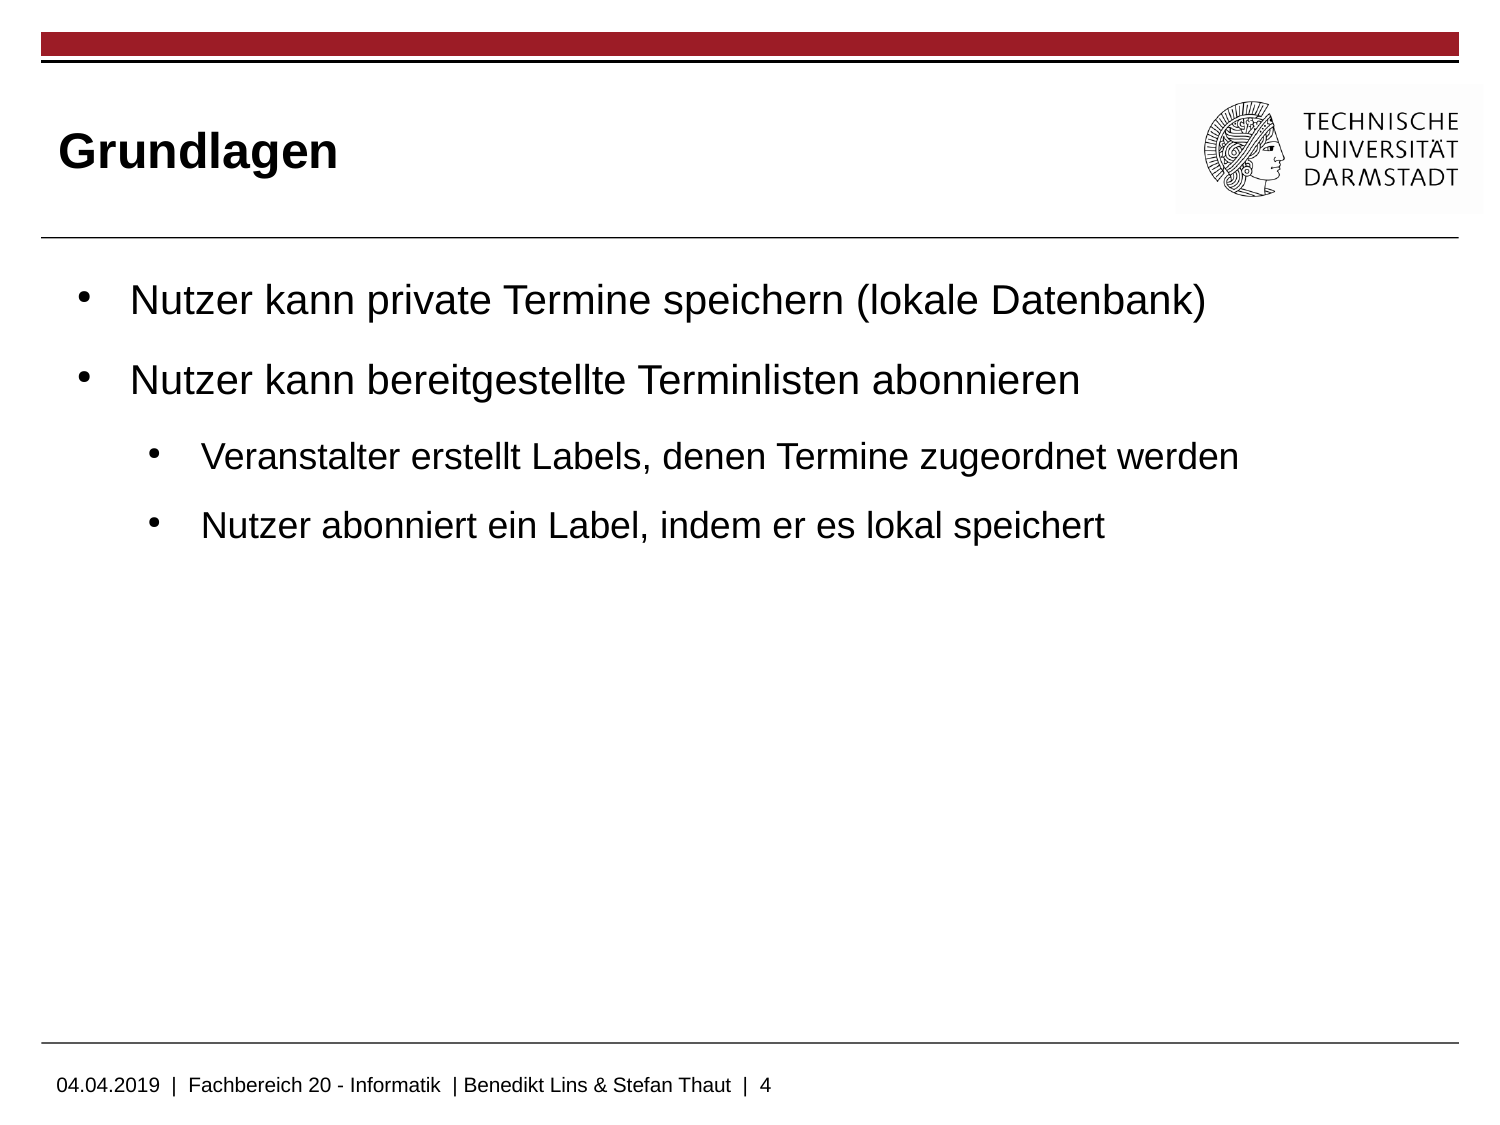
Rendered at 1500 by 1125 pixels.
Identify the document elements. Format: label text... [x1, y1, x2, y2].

list Nutzer kann private Termine speichern (lokale Datenbank) Nutzer kann bereitgestellte Terminlisten abonnieren Veranstalter erstellt Labels, denen Termine zugeordnet werden Nutzer abonniert ein Label, indem er es lokal speichert [59, 265, 1447, 1001]
picture [1175, 84, 1484, 214]
title Grundlagen [58, 80, 1149, 218]
